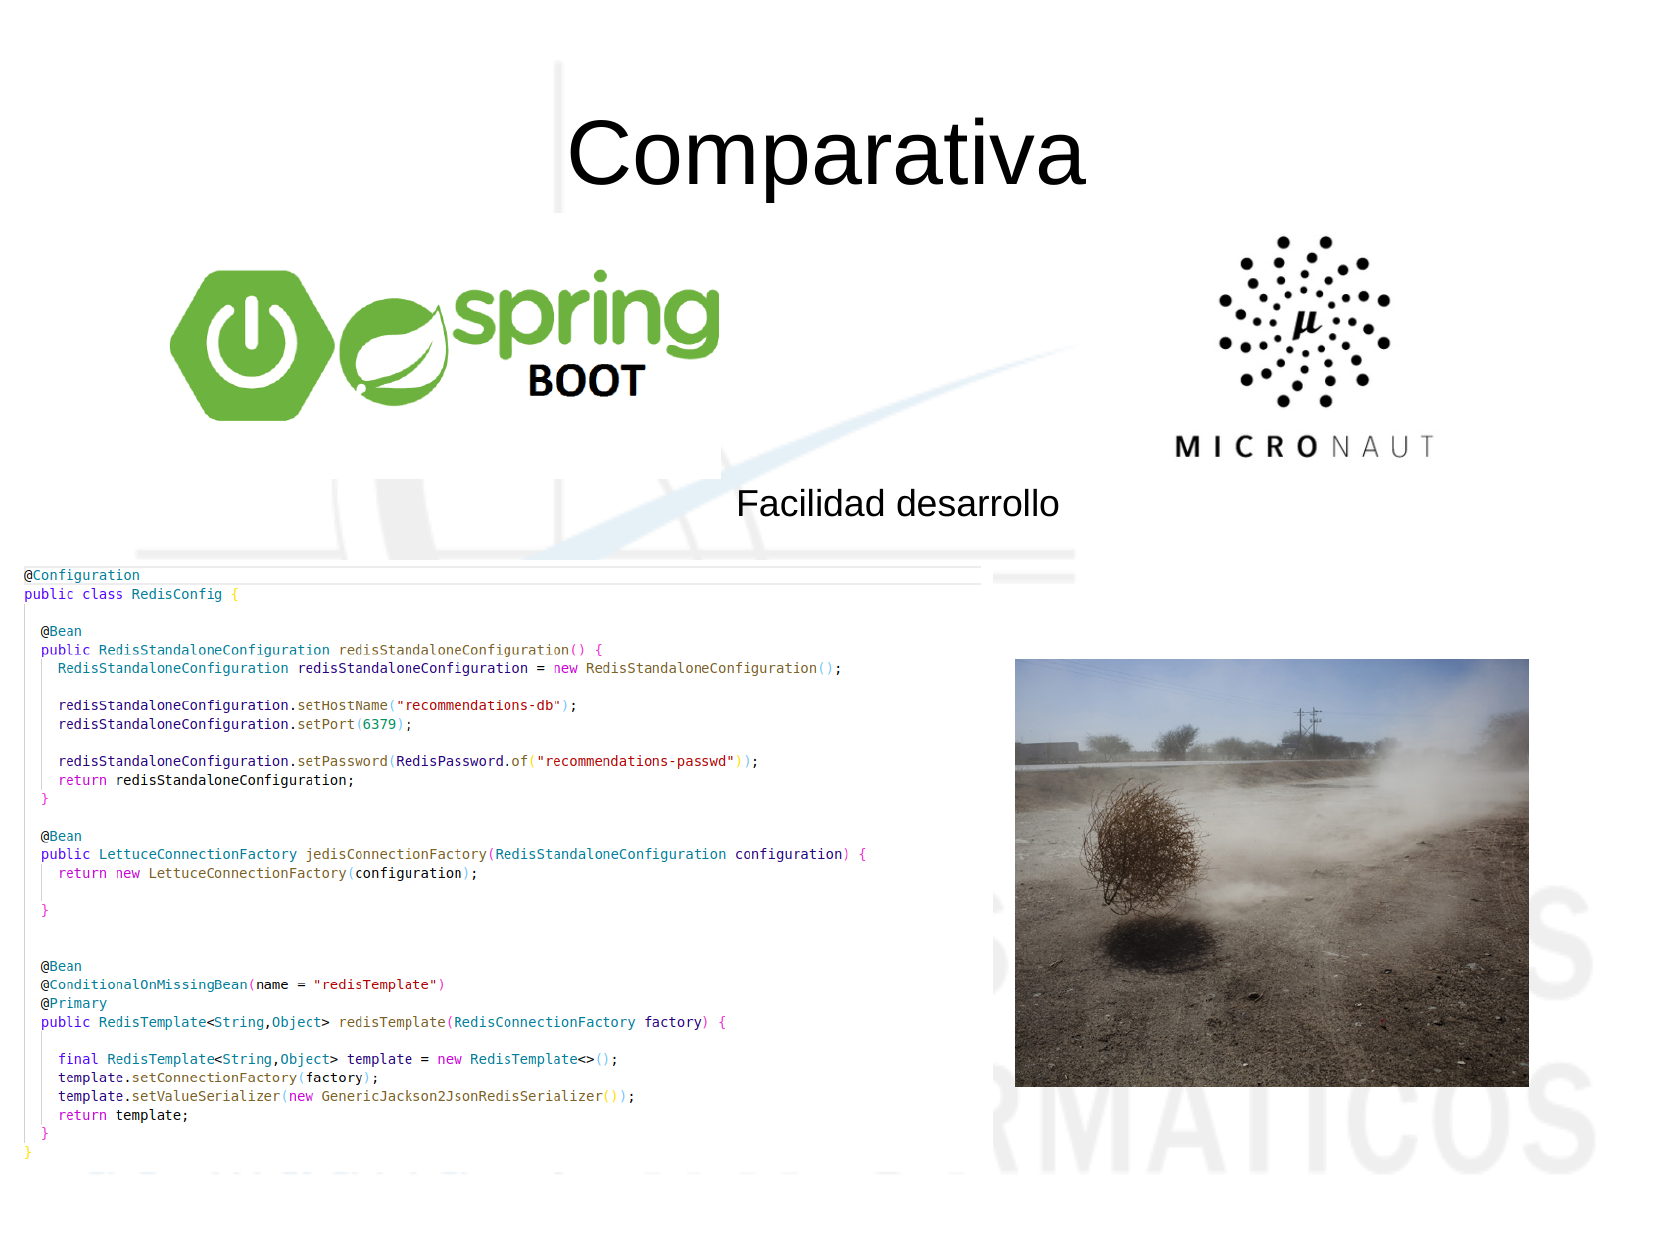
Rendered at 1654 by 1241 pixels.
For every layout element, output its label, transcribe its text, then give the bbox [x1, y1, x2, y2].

title Comparativa [82, 49, 1571, 257]
text_box Facilidad desarrollo [721, 474, 1075, 532]
picture [0, 11, 1640, 1229]
